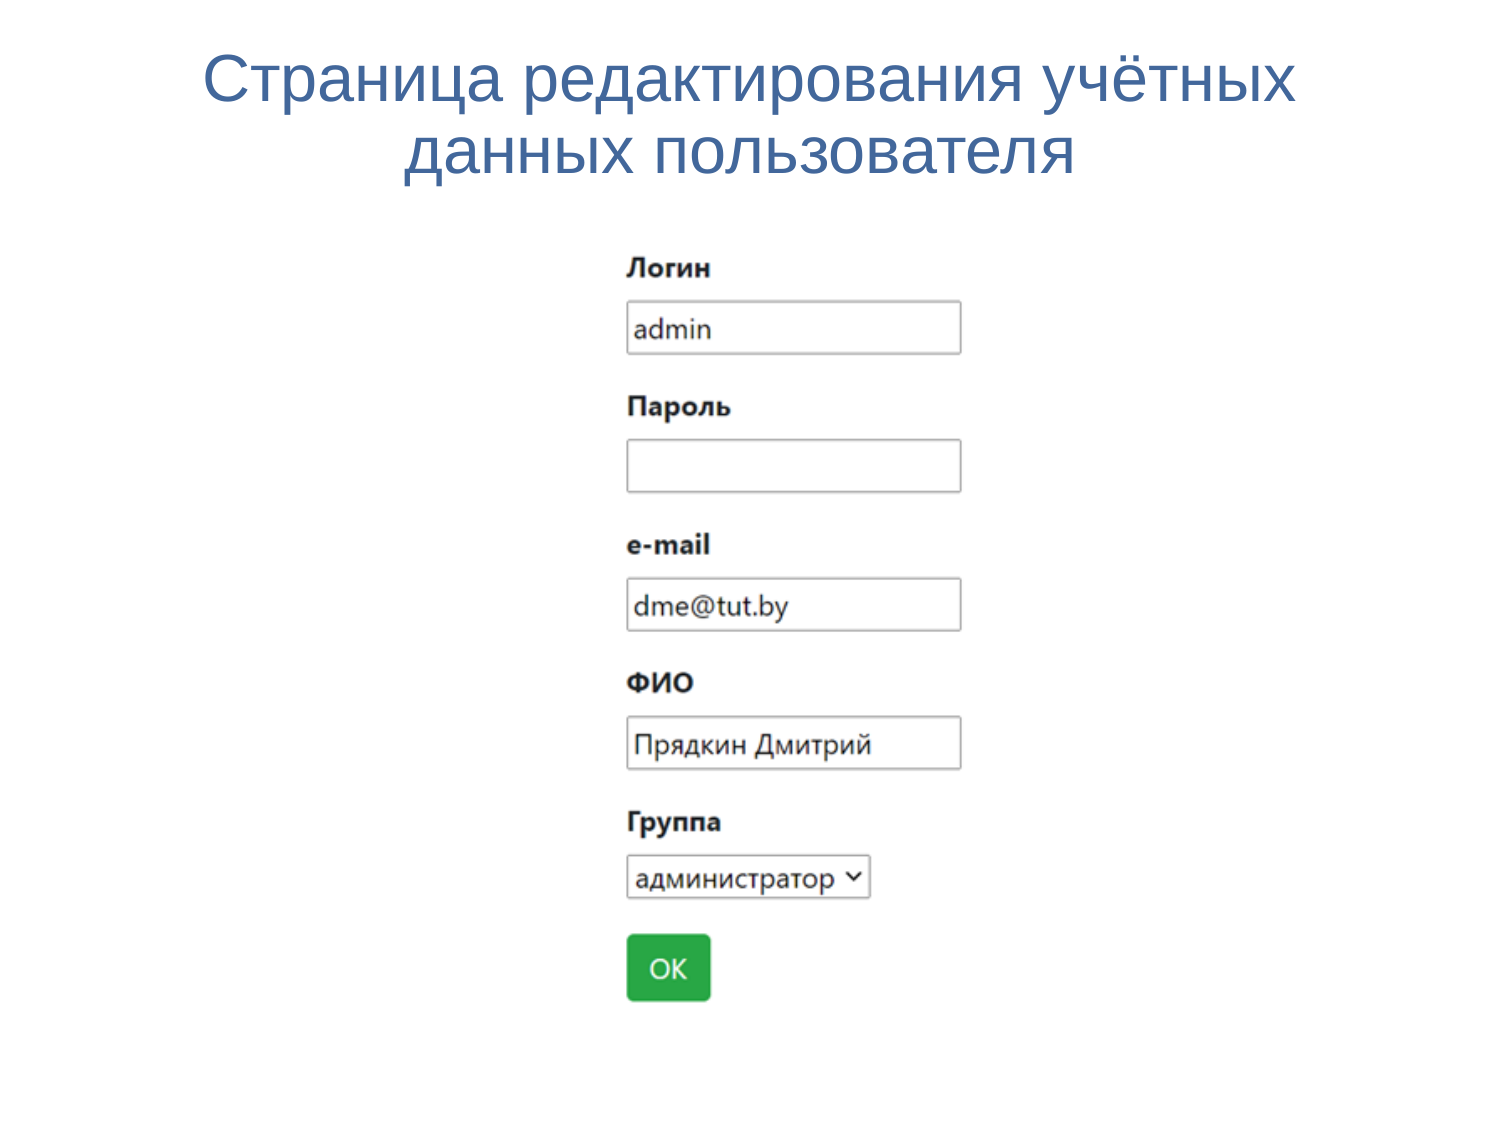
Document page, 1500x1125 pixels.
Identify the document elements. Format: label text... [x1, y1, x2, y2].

picture [600, 248, 976, 1015]
text_box Страница редактирования учётных данных пользователя [74, 44, 1425, 188]
